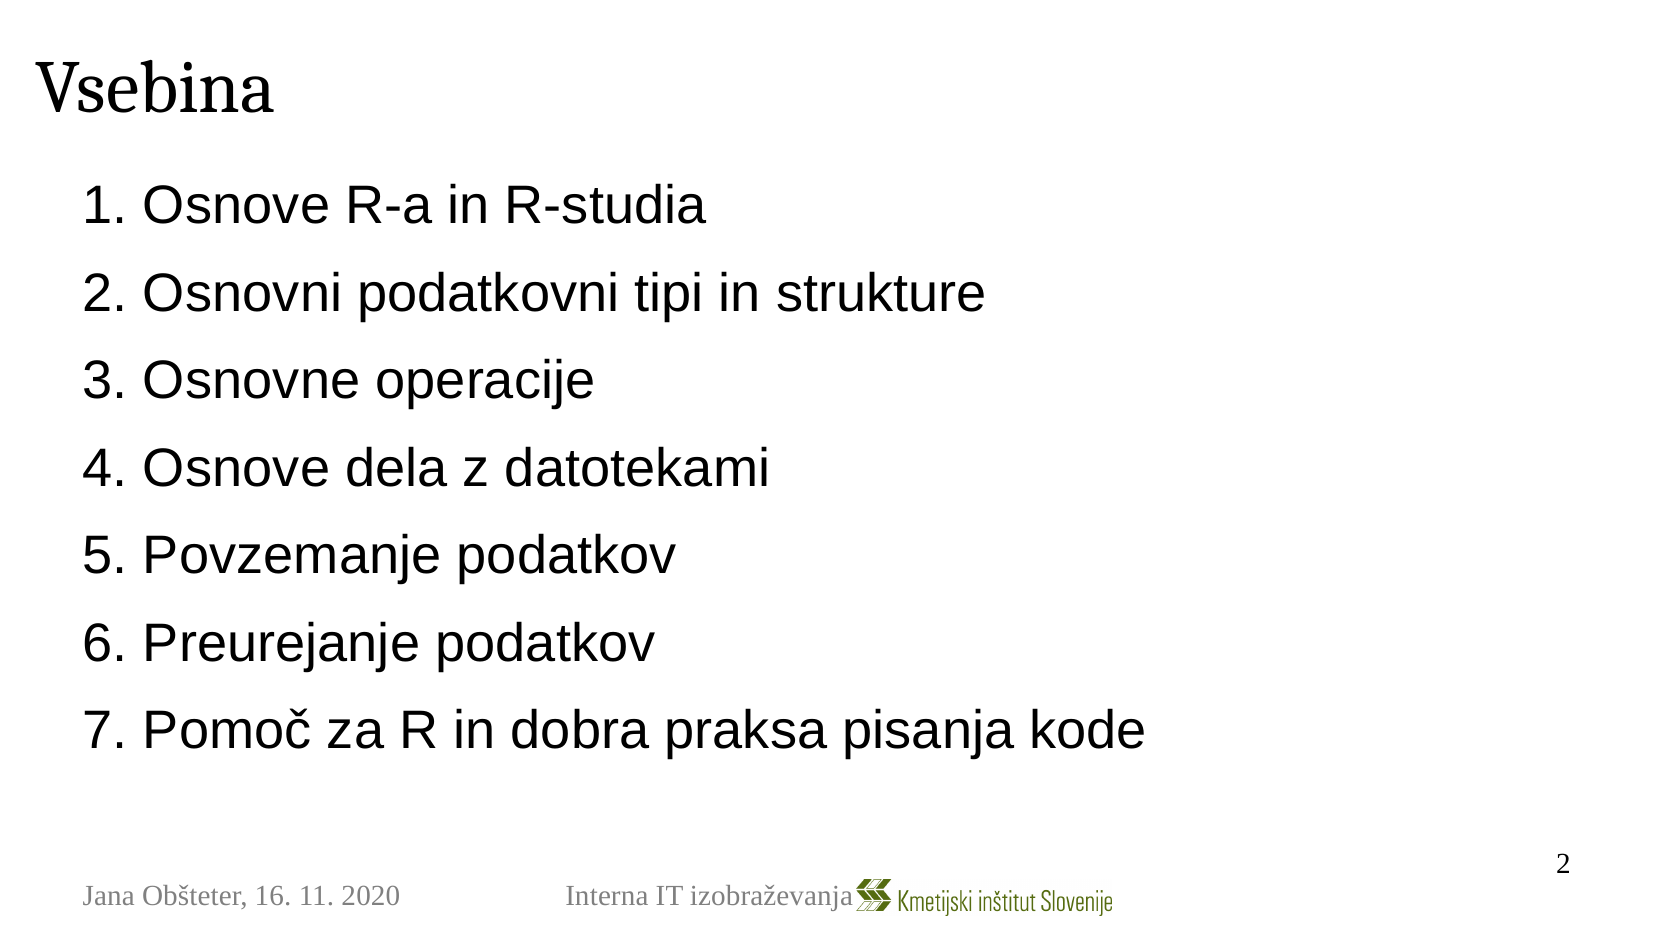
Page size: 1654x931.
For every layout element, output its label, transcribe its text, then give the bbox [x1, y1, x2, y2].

title Vsebina [35, 21, 1524, 154]
list 1. Osnove R-a in R-studia 2. Osnovni podatkovni tipi in strukture 3. Osnovne operacije 4. Osnove dela z datotekami 5. Povzemanje podatkov 6. Preurejanje podatkov 7. Pomoč za R in dobra praksa pisanja kode [82, 165, 1642, 827]
picture [856, 879, 1112, 916]
